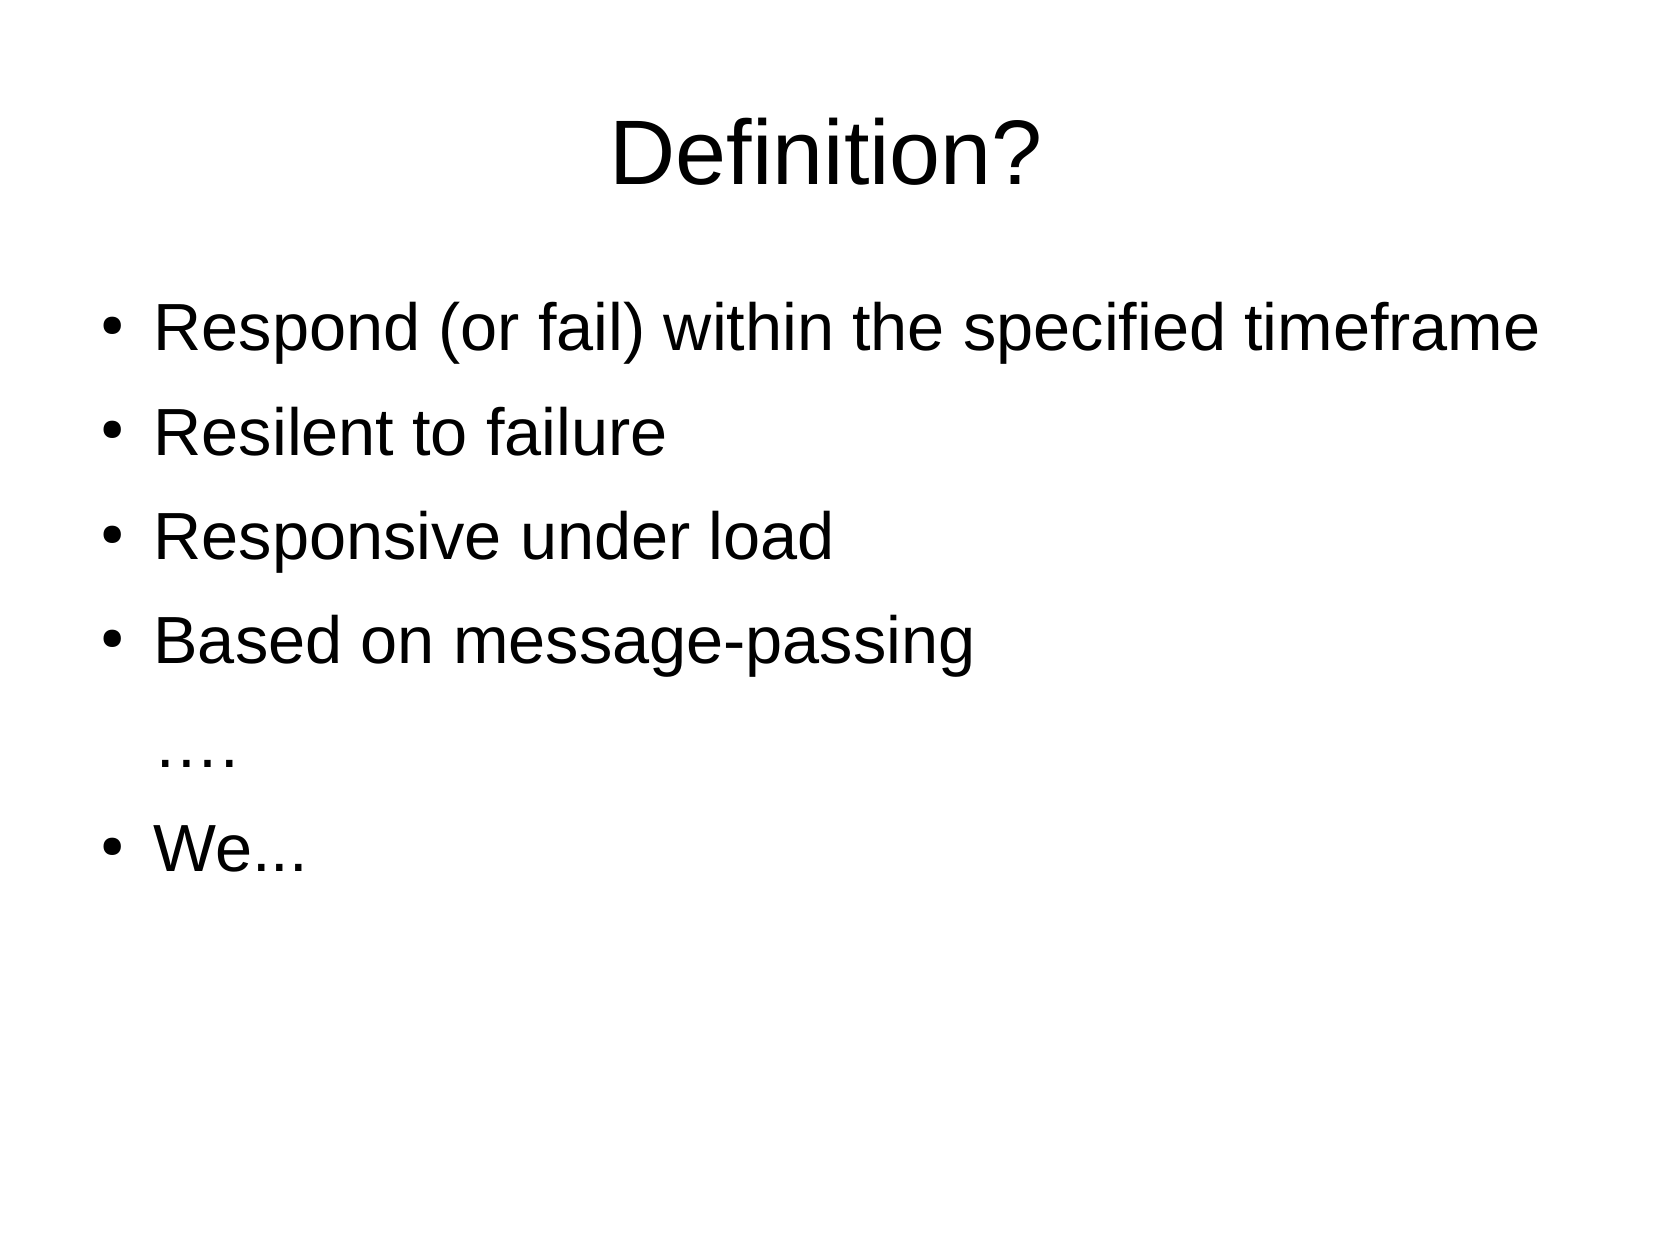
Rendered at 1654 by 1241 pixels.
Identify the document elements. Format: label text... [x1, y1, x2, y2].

list Respond (or fail) within the specified timeframe Resilent to failure Responsive under load Based on message-passing …. We... [82, 290, 1571, 1109]
title Definition? [82, 49, 1571, 257]
